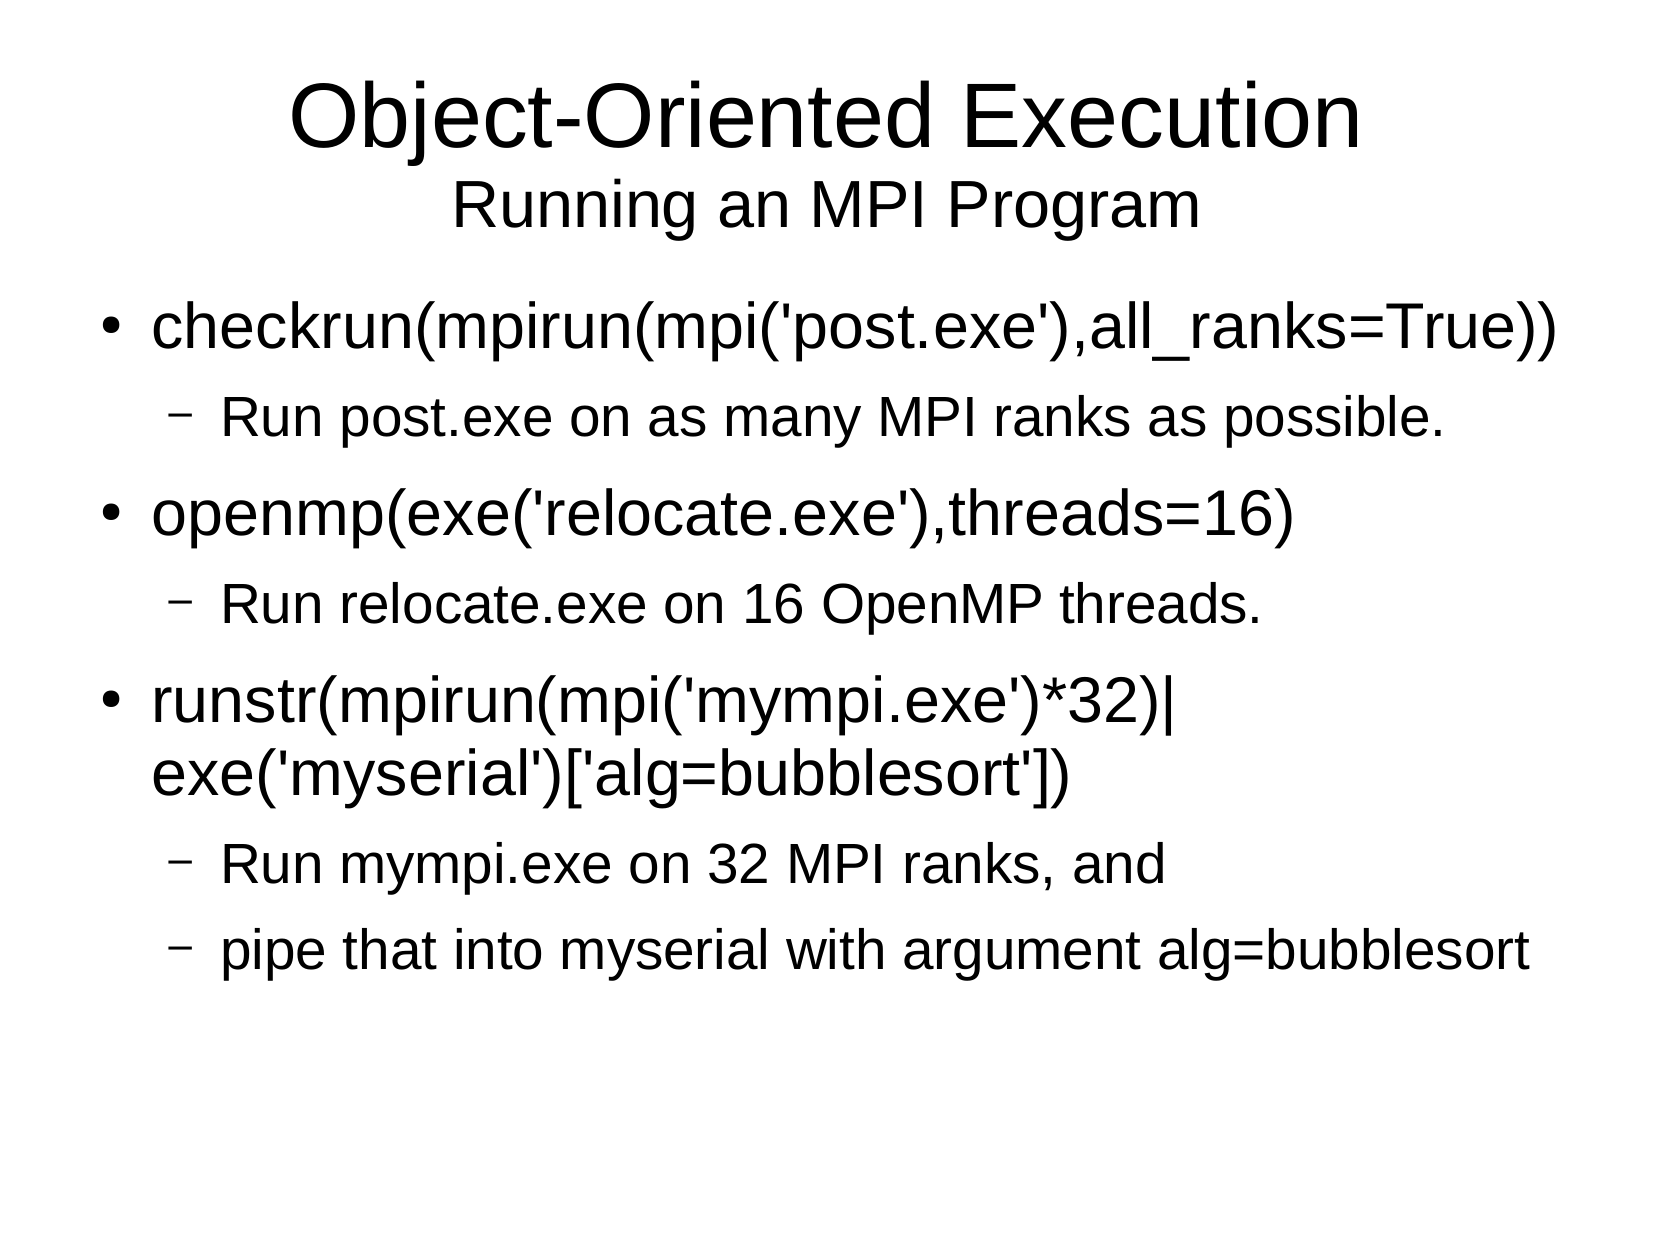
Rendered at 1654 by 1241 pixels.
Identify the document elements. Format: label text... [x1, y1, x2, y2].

list checkrun(mpirun(mpi('post.exe'),all_ranks=True)) Run post.exe on as many MPI ranks as possible. openmp(exe('relocate.exe'),threads=16) Run relocate.exe on 16 OpenMP threads. runstr(mpirun(mpi('mympi.exe')*32)|exe('myserial')['alg=bubblesort']) Run mympi.exe on 32 MPI ranks, and pipe that into myserial with argument alg=bubblesort [82, 290, 1571, 1010]
title Object-Oriented Execution Running an MPI Program [82, 49, 1571, 257]
